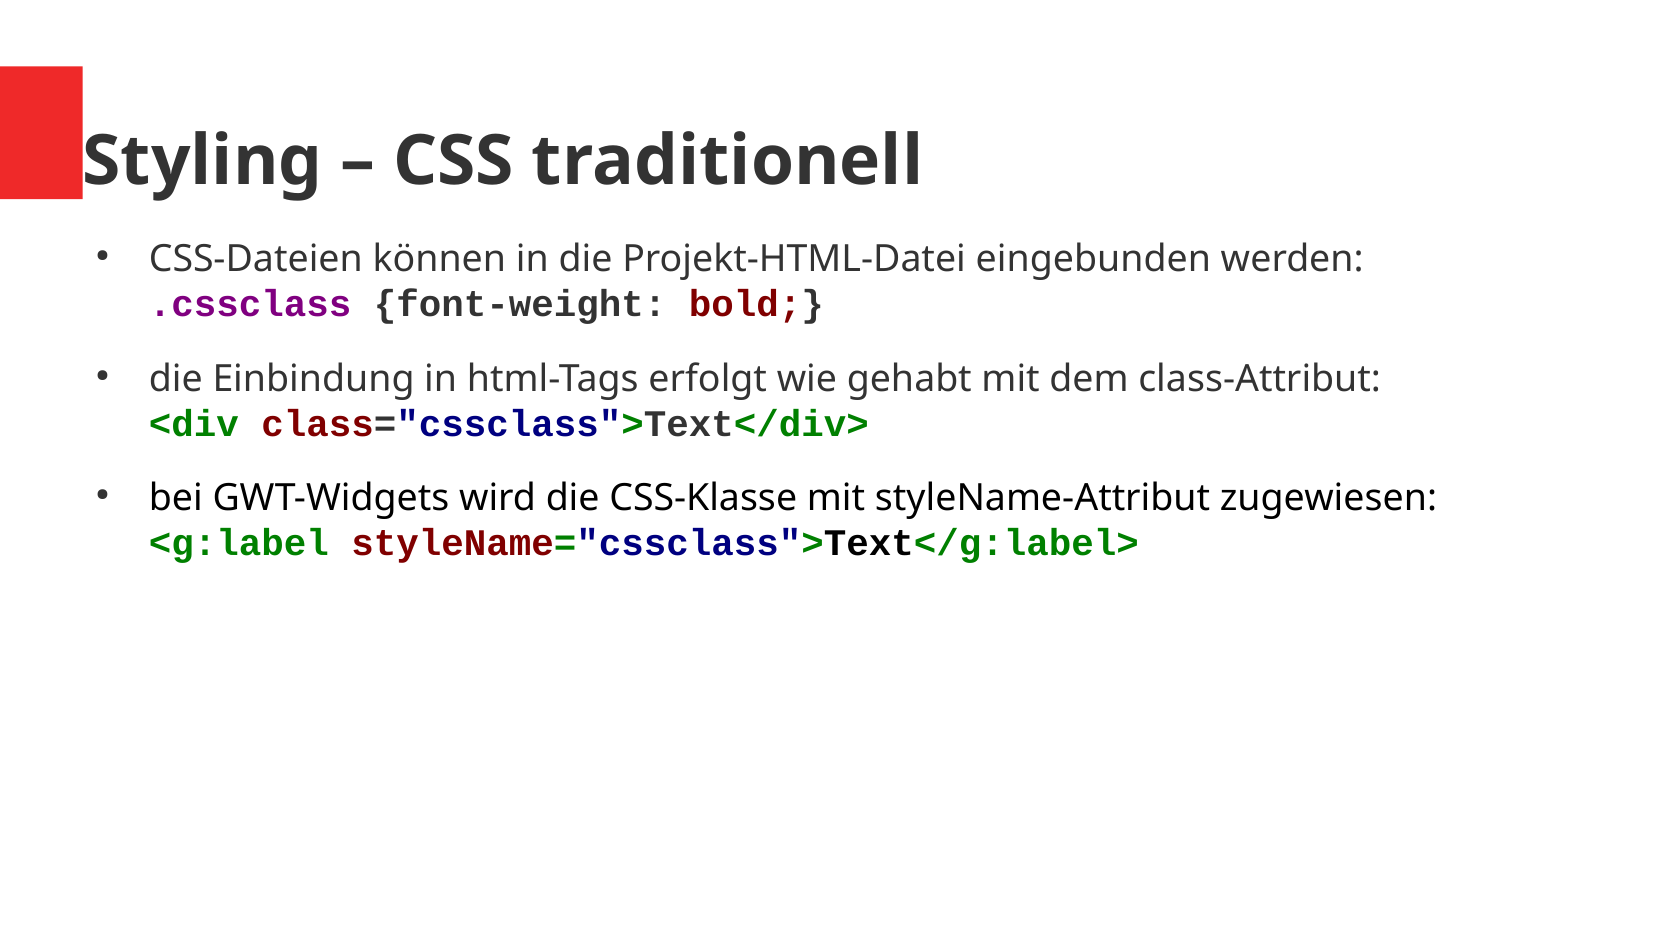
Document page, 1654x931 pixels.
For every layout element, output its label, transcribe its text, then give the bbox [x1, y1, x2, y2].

list CSS-Dateien können in die Projekt-HTML-Datei eingebunden werden: .cssclass {font-weight: bold;} die Einbindung in html-Tags erfolgt wie gehabt mit dem class-Attribut: <div class="cssclass">Text</div> bei GWT-Widgets wird die CSS-Klasse mit styleName-Attribut zugewiesen: <g:label styleName="cssclass">Text</g:label> [78, 234, 1498, 827]
title Styling – CSS traditionell [82, 33, 1571, 196]
